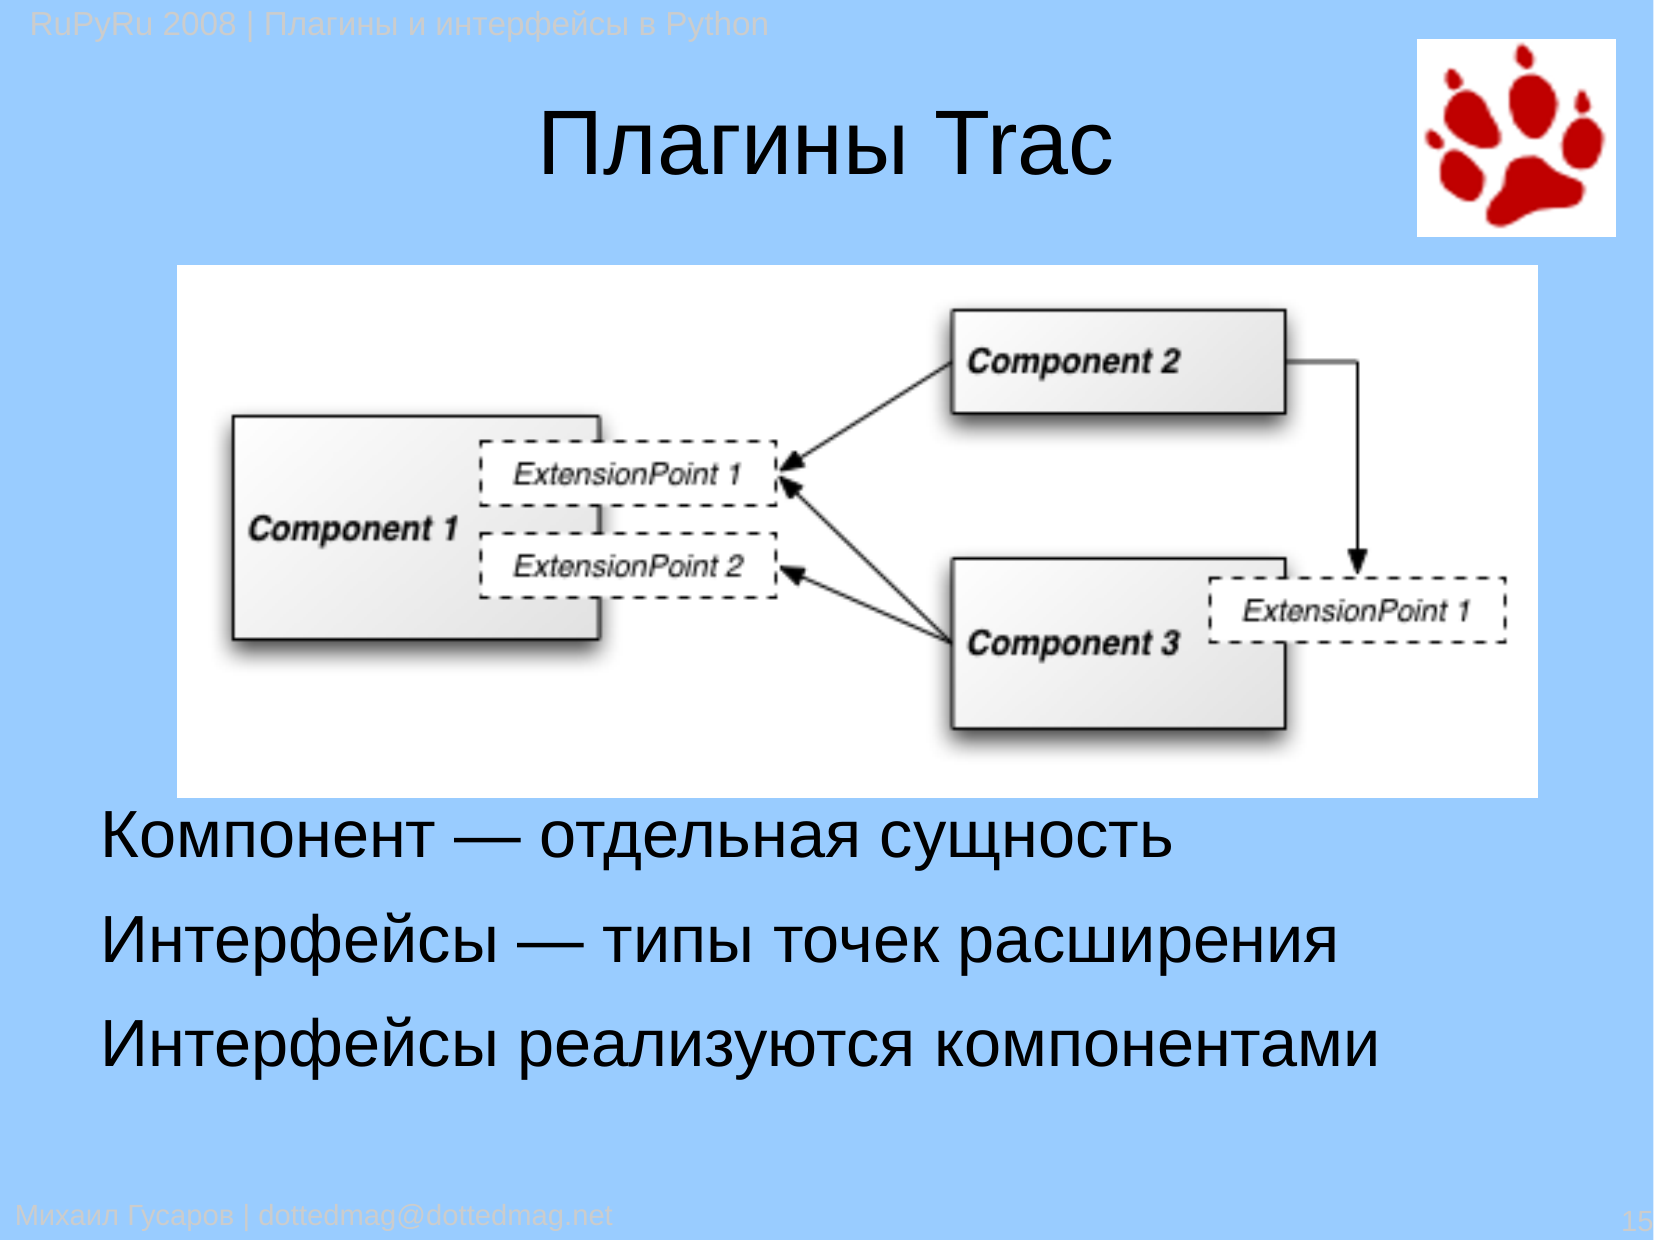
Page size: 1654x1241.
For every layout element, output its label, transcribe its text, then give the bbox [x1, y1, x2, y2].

list Компонент — отдельная сущность Интерфейсы — типы точек расширения Интерфейсы реализуются компонентами [82, 797, 1571, 1152]
picture [177, 265, 1538, 797]
title Плагины Trac [82, 49, 1417, 237]
picture [1417, 39, 1616, 237]
